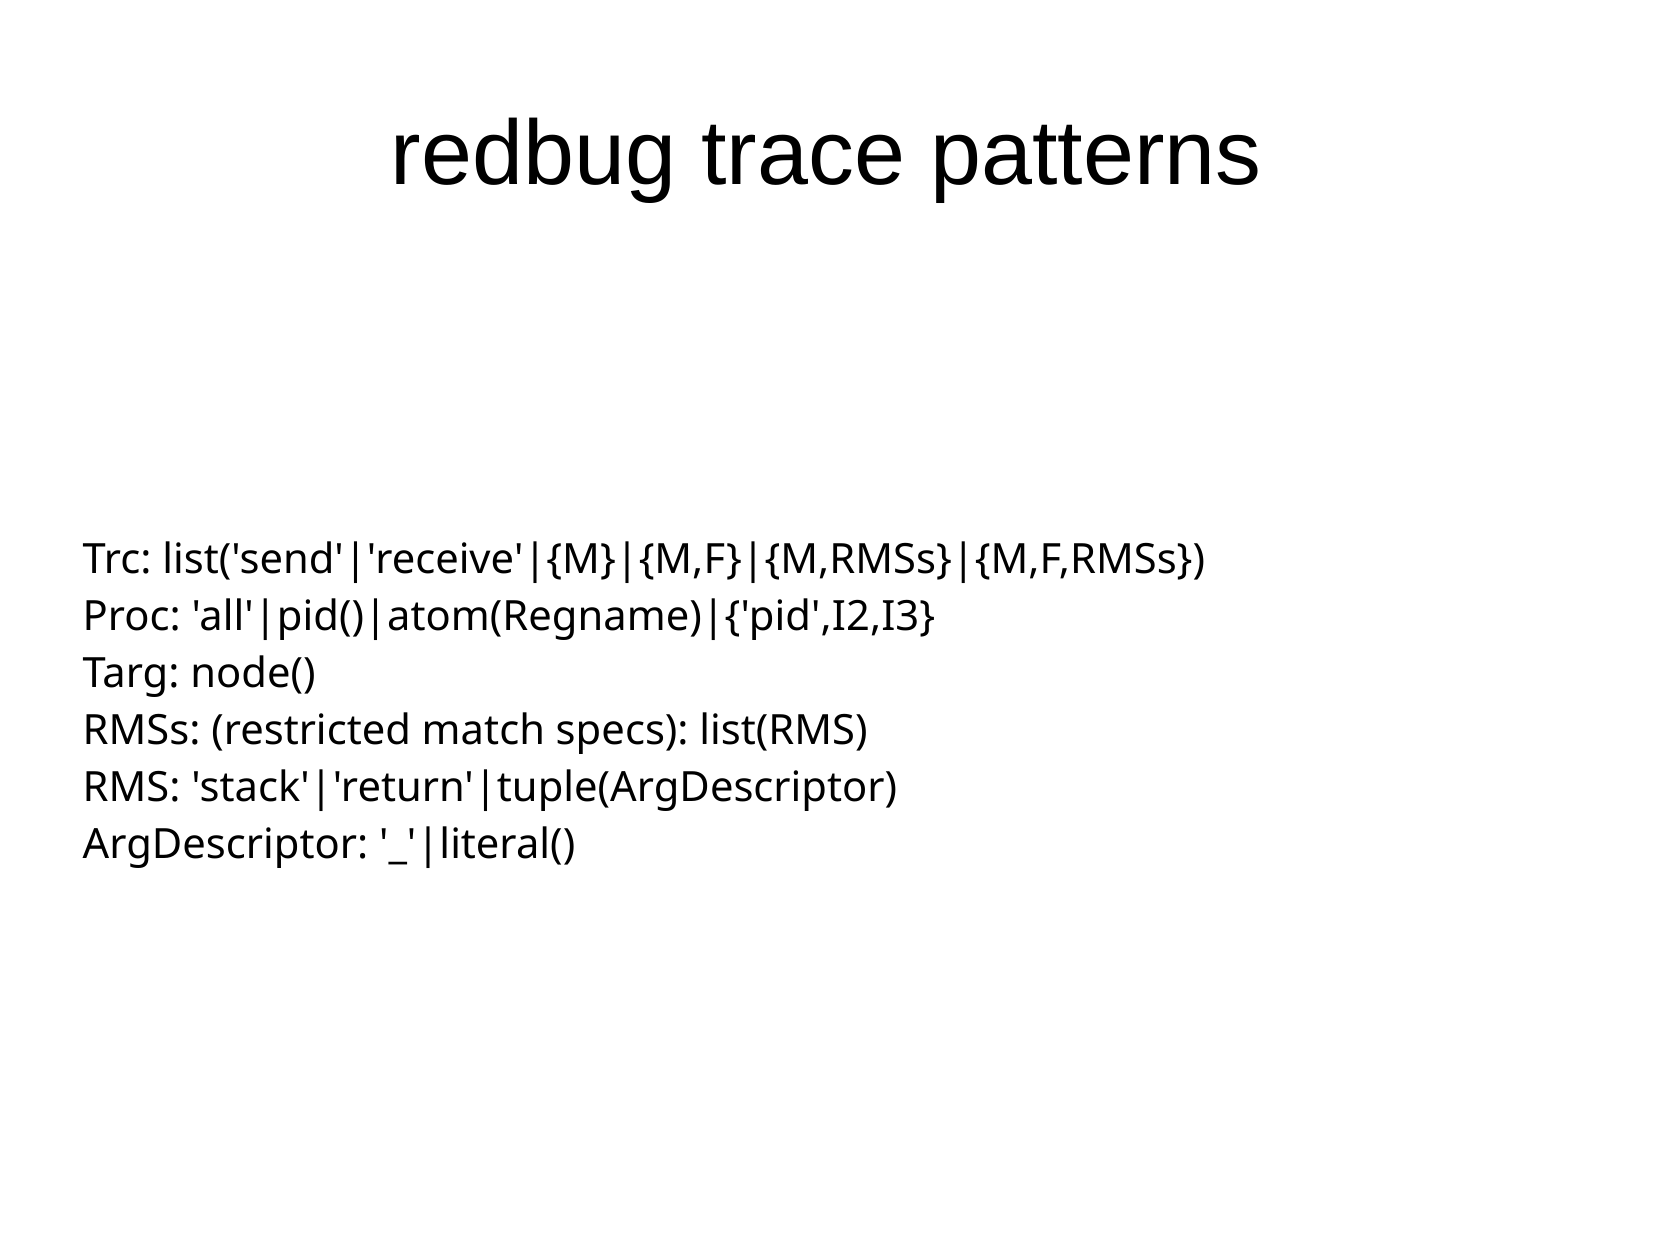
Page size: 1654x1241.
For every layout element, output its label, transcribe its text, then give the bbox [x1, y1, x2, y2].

title redbug trace patterns [82, 56, 1571, 250]
subtitle Trc: list('send'|'receive'|{M}|{M,F}|{M,RMSs}|{M,F,RMSs}) Proc: 'all'|pid()|atom(Regname)|{'pid',I2,I3} Targ: node() RMSs: (restricted match specs): list(RMS) RMS: 'stack'|'return'|tuple(ArgDescriptor) ArgDescriptor: '_'|literal() [82, 297, 1571, 1102]
